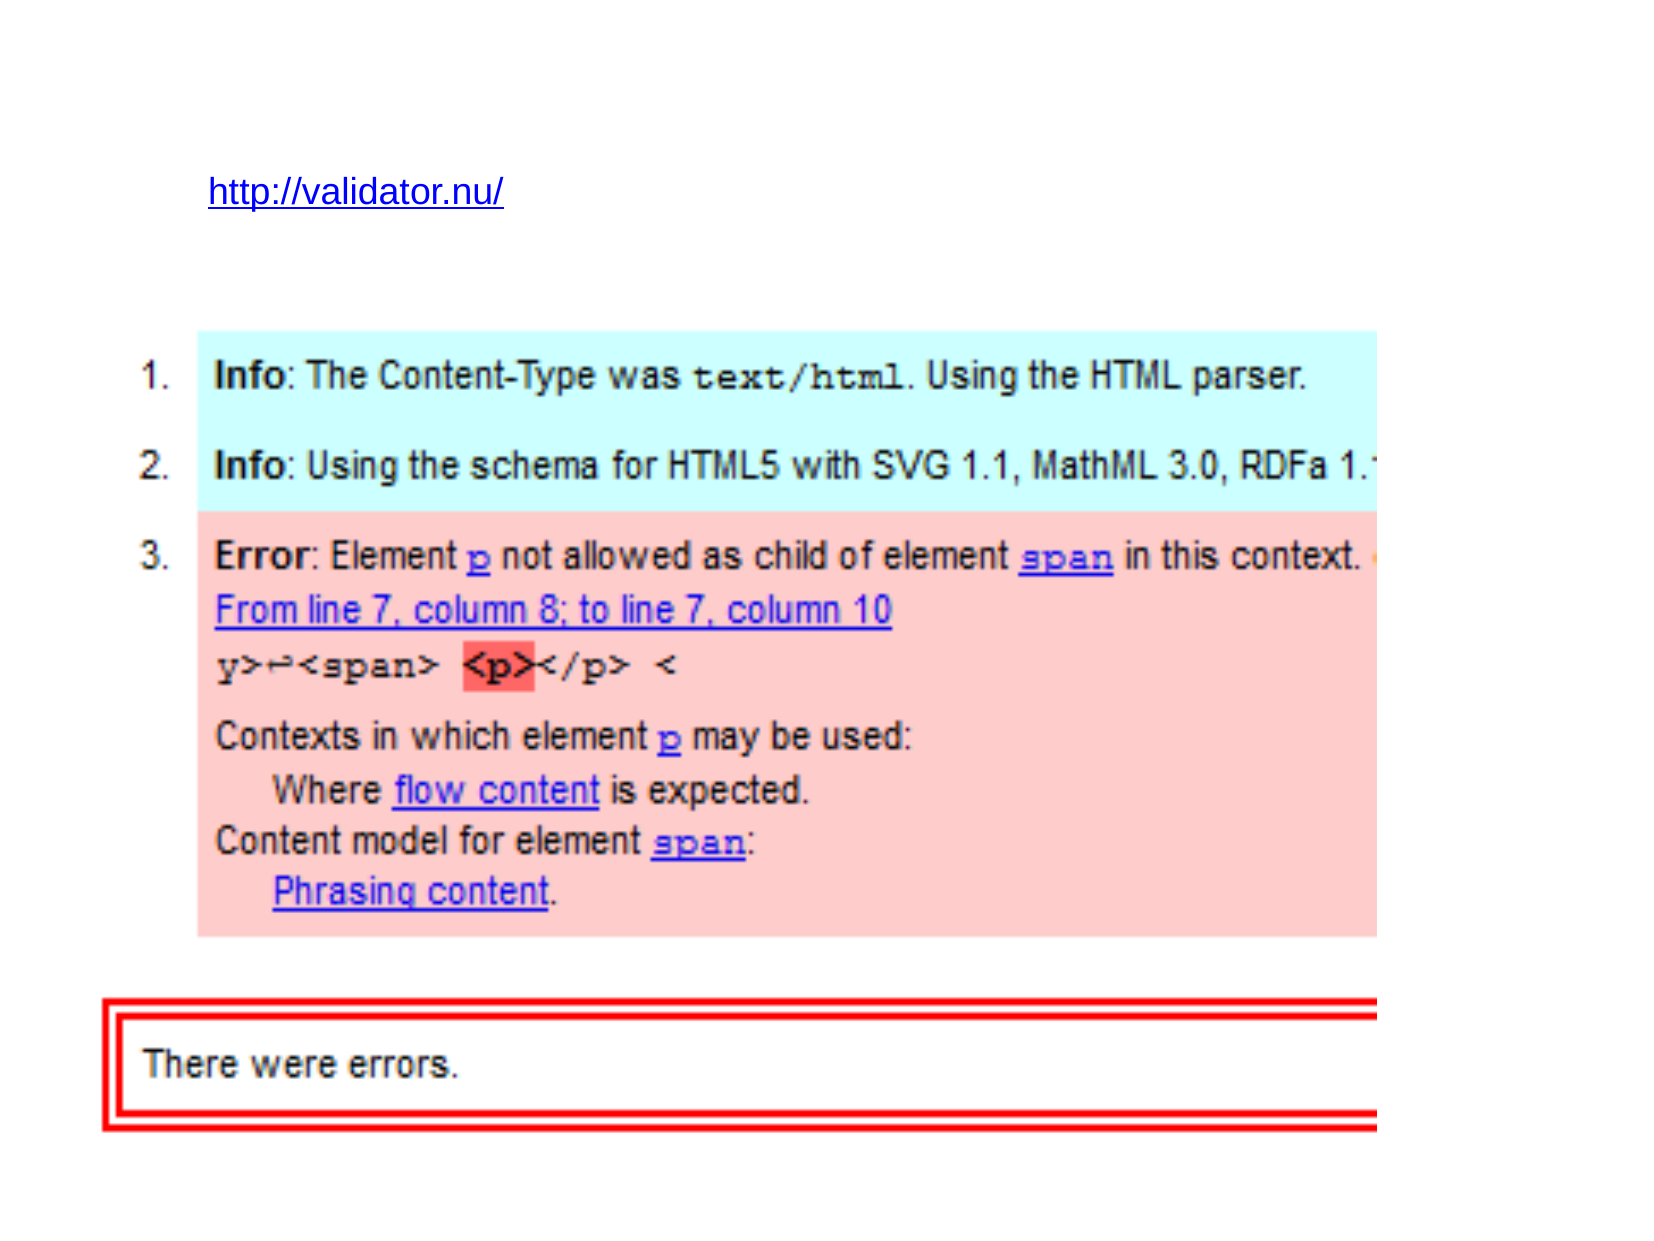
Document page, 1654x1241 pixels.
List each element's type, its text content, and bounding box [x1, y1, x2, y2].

text_box http://validator.nu/ [193, 160, 519, 220]
picture [83, 307, 1377, 1151]
